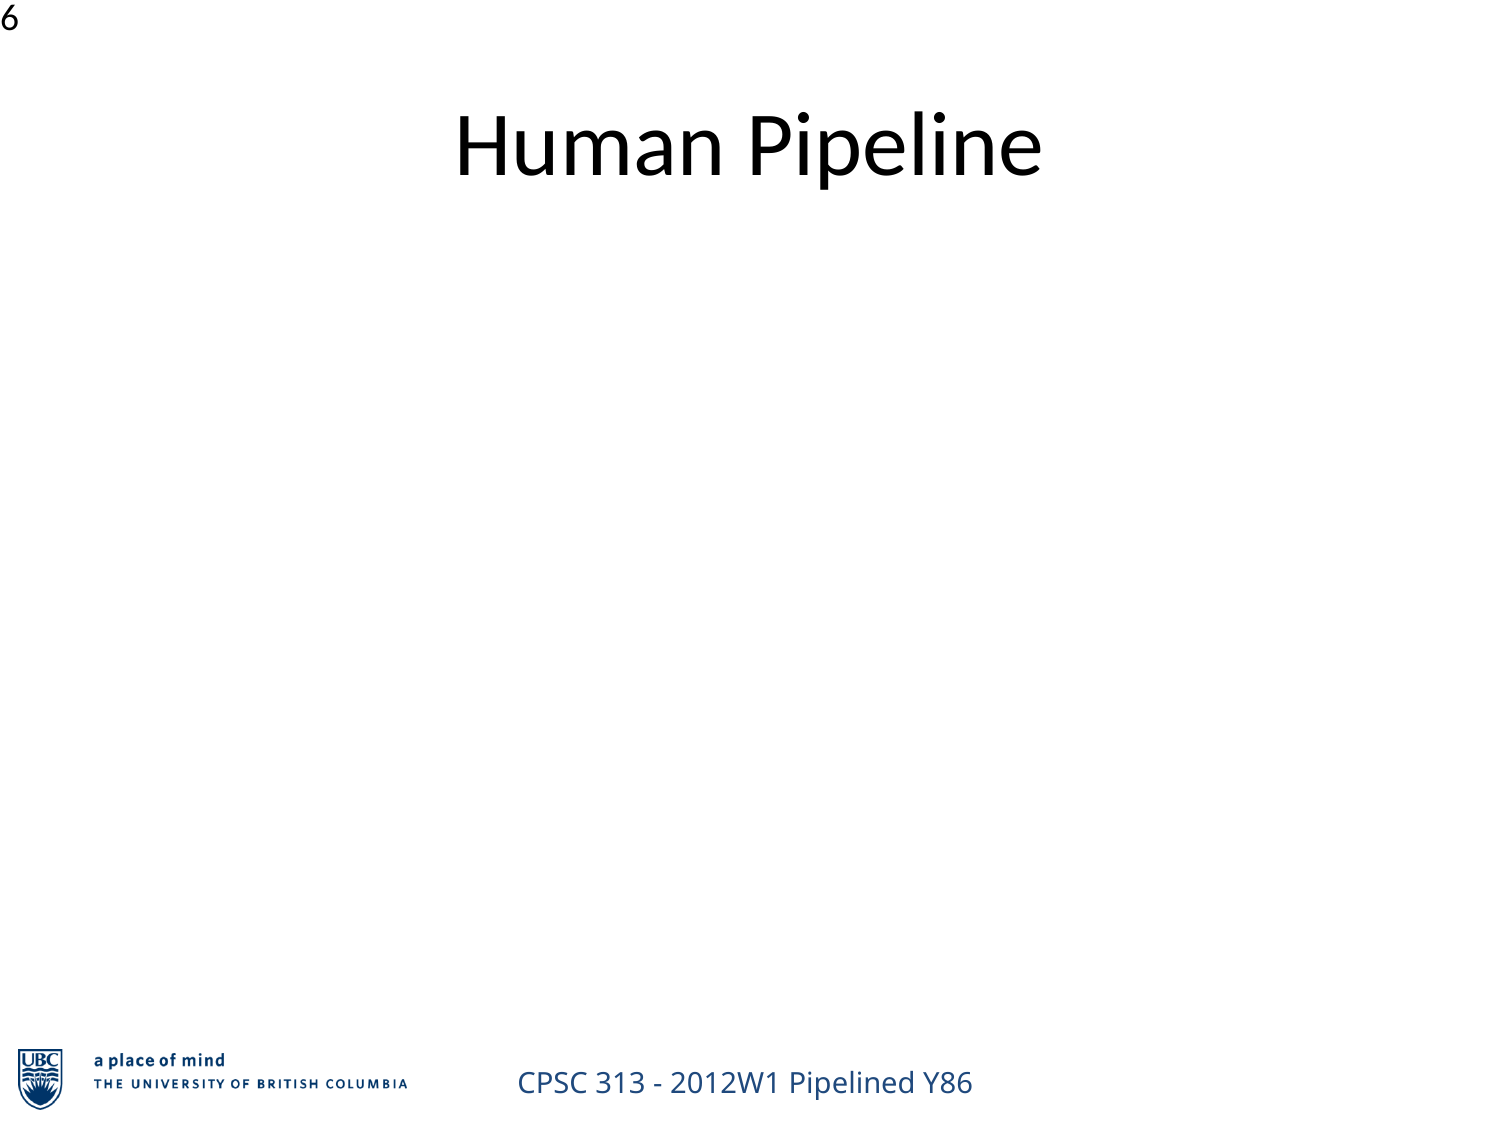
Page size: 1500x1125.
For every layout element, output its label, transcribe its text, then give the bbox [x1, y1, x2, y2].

title Human Pipeline [75, 45, 1425, 233]
picture [18, 1049, 407, 1110]
